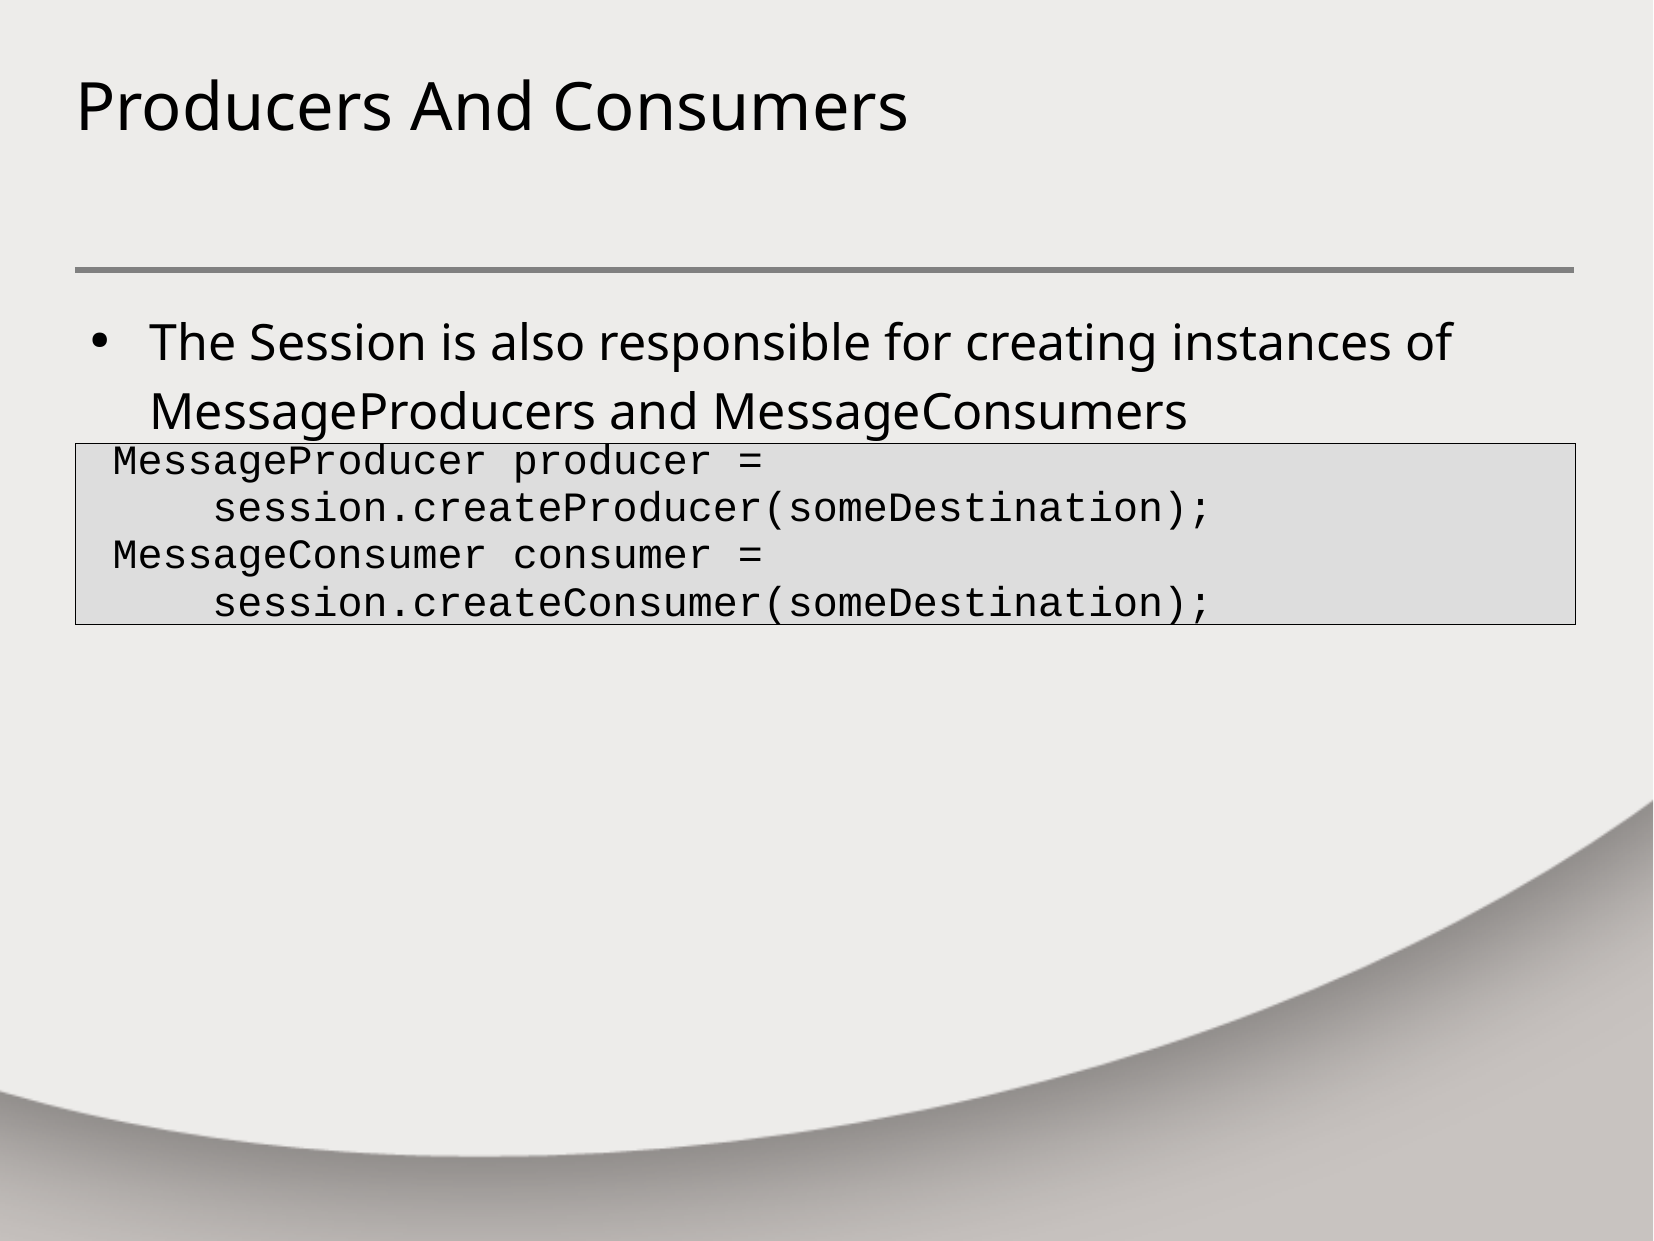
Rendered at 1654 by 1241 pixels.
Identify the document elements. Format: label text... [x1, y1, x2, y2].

text_box The Session is also responsible for creating instances of MessageProducers and MessageConsumers [75, 300, 1575, 443]
text_box The Session is also responsible for creating instances of MessageProducers and MessageConsumers [75, 625, 1575, 1163]
picture [0, 0, 1654, 1241]
text_box MessageProducer producer = session.createProducer(someDestination); MessageConsumer consumer = session.createConsumer(someDestination); [75, 443, 1576, 625]
title Producers And Consumers [75, 75, 1576, 226]
